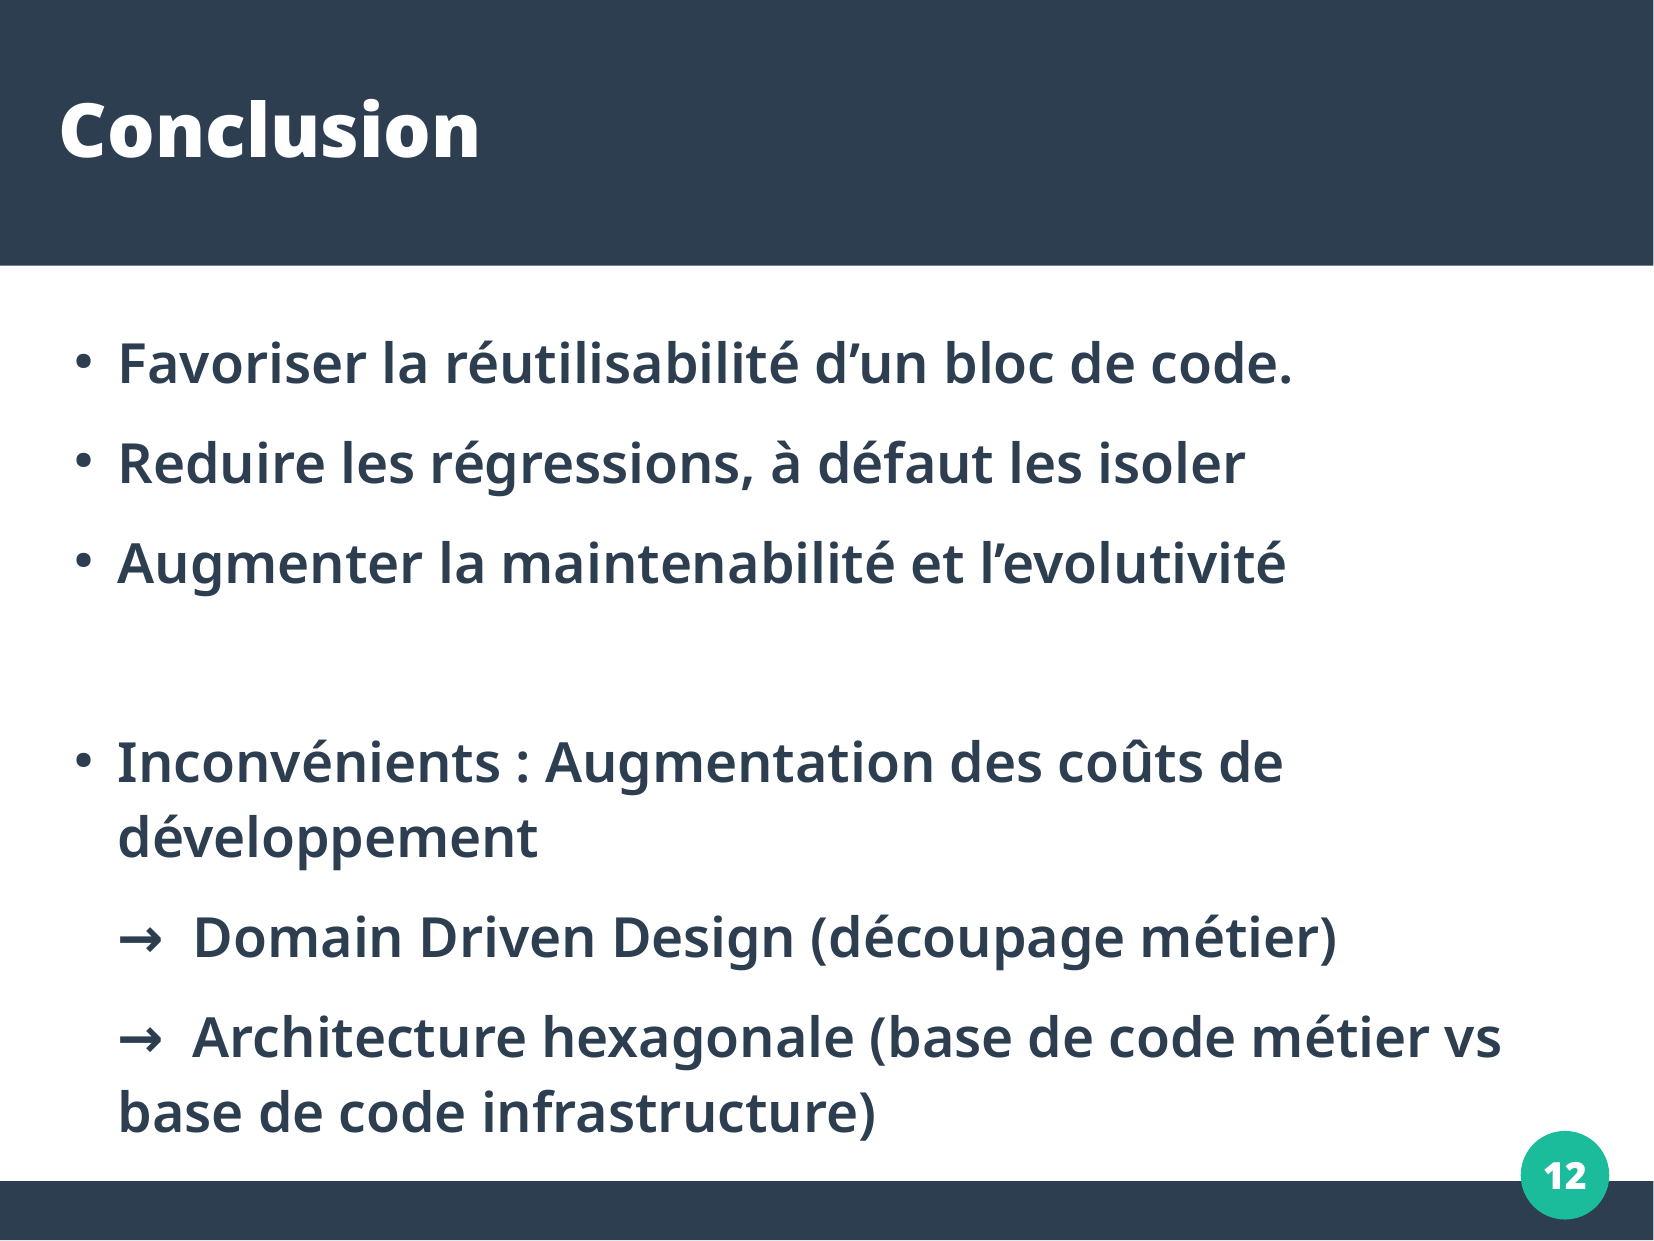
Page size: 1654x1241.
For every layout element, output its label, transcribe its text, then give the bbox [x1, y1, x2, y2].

title Conclusion [59, 49, 1595, 207]
list Favoriser la réutilisabilité d’un bloc de code. Reduire les régressions, à défaut les isoler Augmenter la maintenabilité et l’evolutivité Inconvénients : Augmentation des coûts de développement → Domain Driven Design (découpage métier) → Architecture hexagonale (base de code métier vs base de code infrastructure) [59, 324, 1595, 1152]
